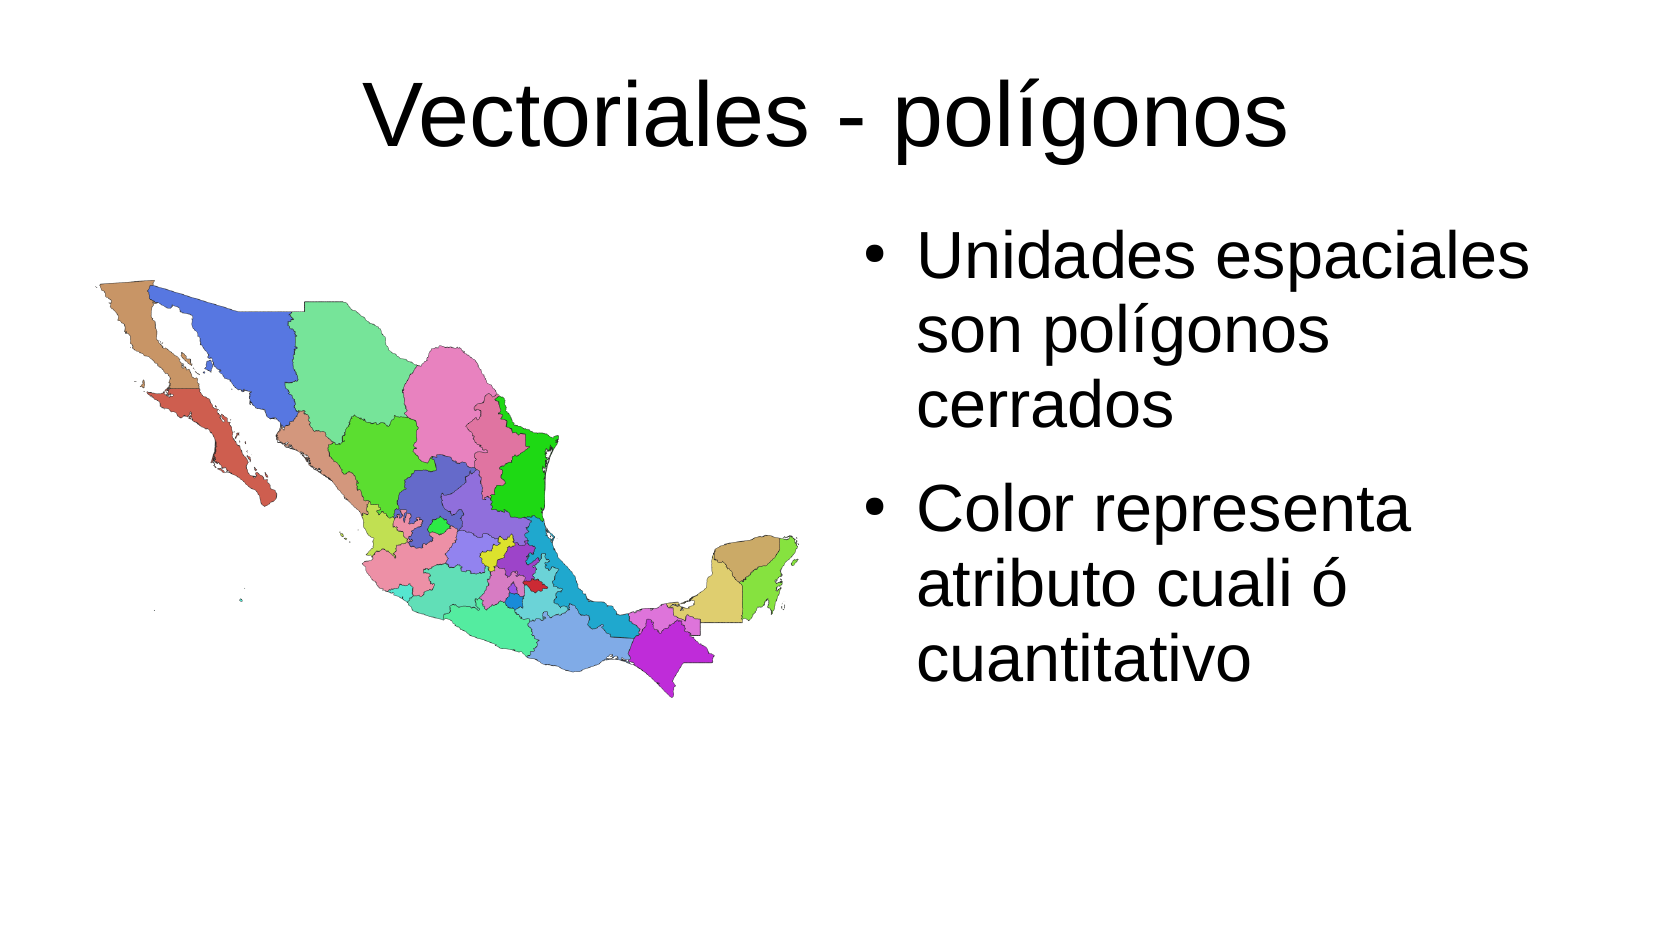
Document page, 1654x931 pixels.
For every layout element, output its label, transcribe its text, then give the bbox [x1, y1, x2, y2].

picture [82, 254, 809, 721]
list Unidades espaciales son polígonos cerrados Color representa atributo cuali ó cuantitativo [845, 217, 1572, 758]
title Vectoriales - polígonos [82, 37, 1571, 193]
